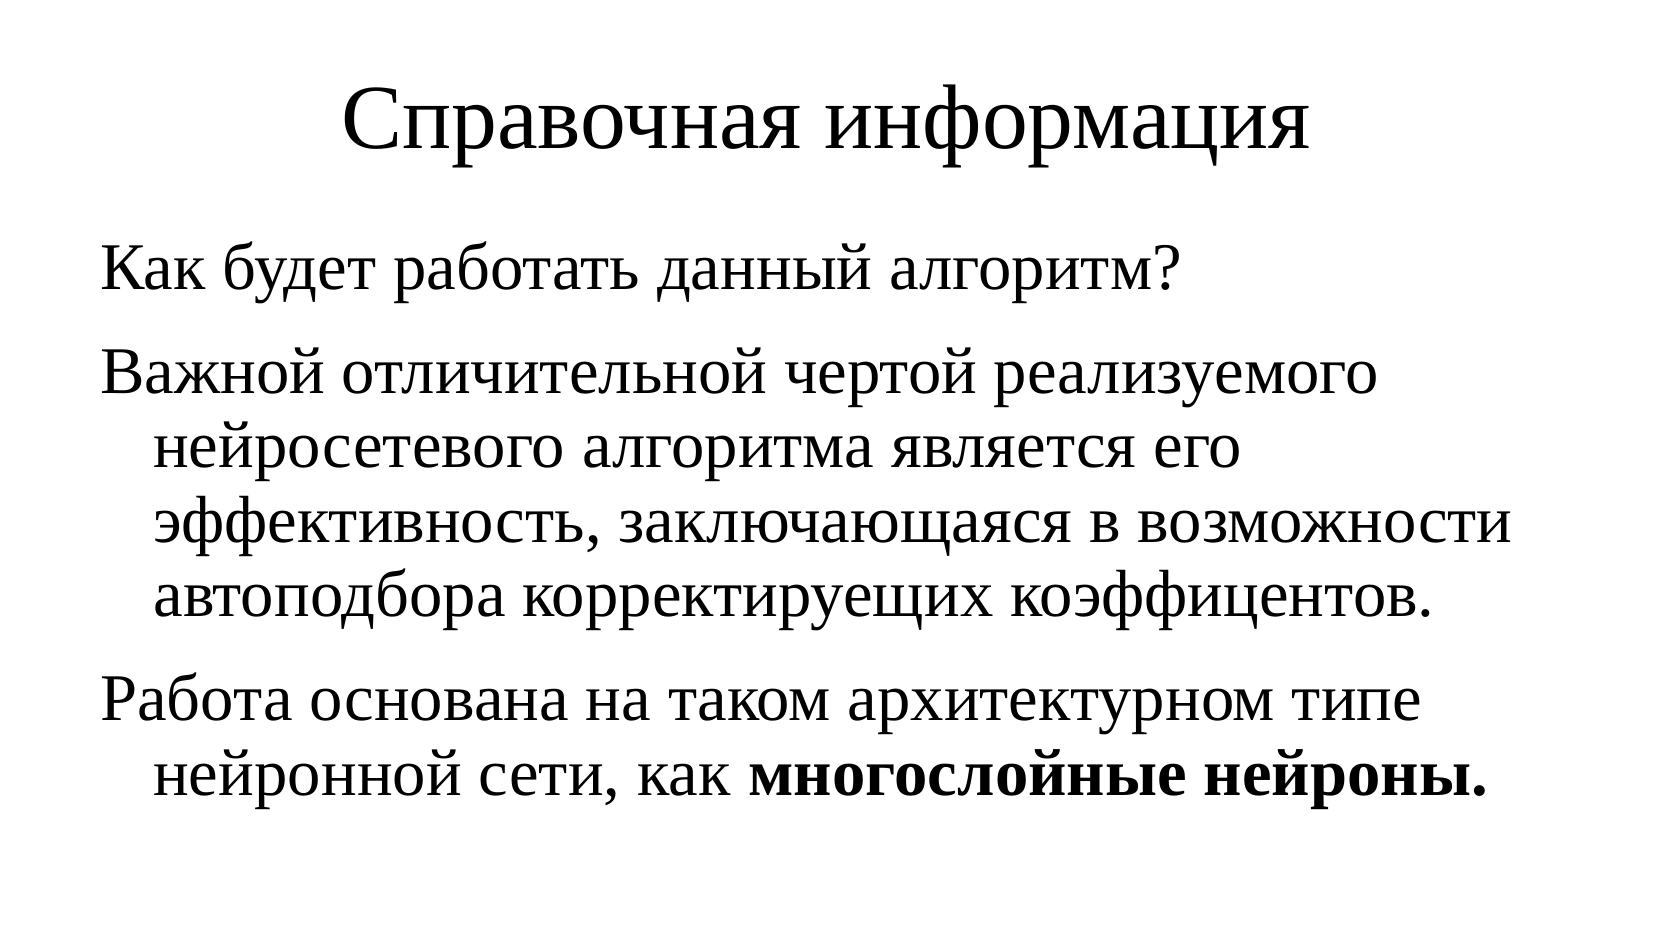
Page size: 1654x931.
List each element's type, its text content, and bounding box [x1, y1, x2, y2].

title Справочная информация [82, 36, 1571, 193]
list Как будет работать данный алгоритм? Важной отличительной чертой реализуемого нейросетевого алгоритма является его эффективность, заключающаяся в возможности автоподбора корректируещих коэффицентов. Работа основана на таком архитектурном типе нейронной сети, как многослойные нейроны. [82, 225, 1571, 765]
